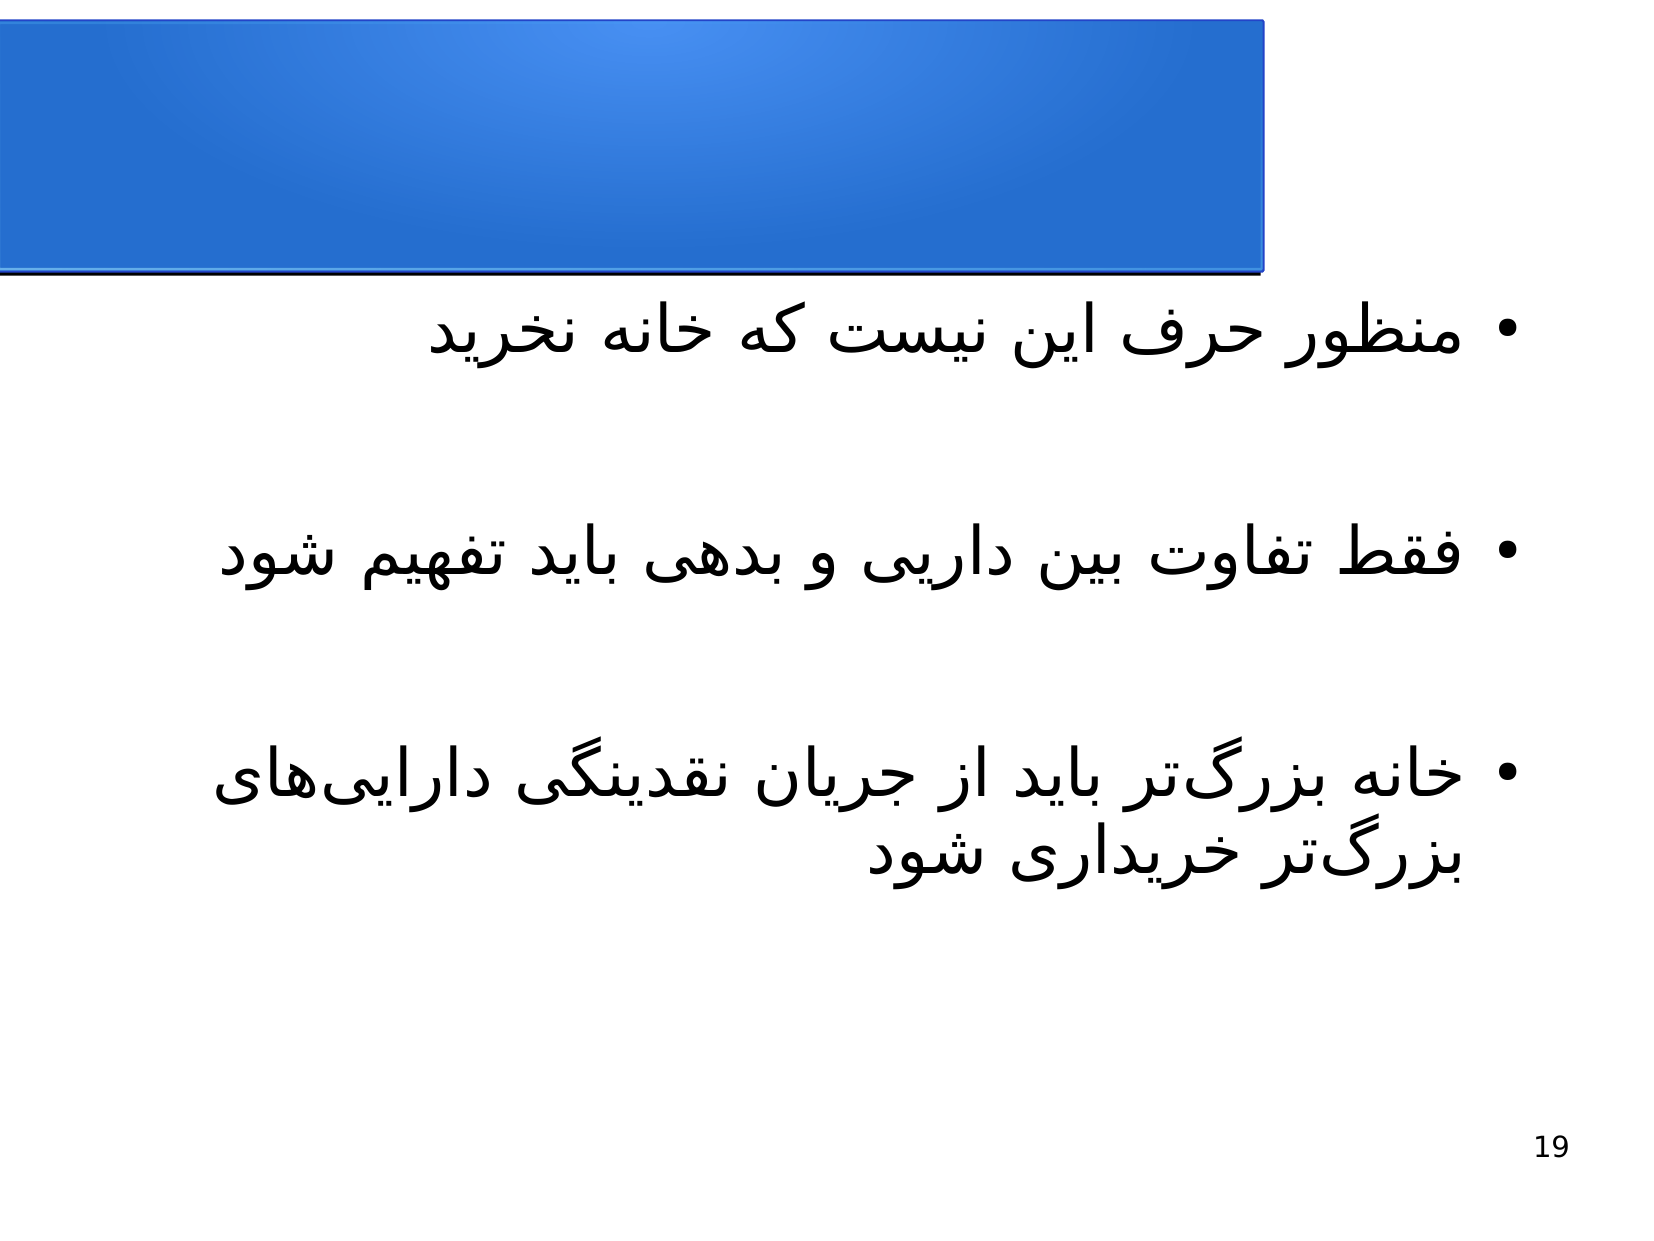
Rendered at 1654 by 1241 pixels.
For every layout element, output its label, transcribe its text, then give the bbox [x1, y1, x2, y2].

list منظور حرف این نیست که خانه نخرید فقط تفاوت بین داریی و بدهی باید تفهیم شود خانه بزرگ‌تر باید از جریان نقدینگی دارایی‌های بزرگ‌تر خریداری شود [82, 290, 1538, 1010]
